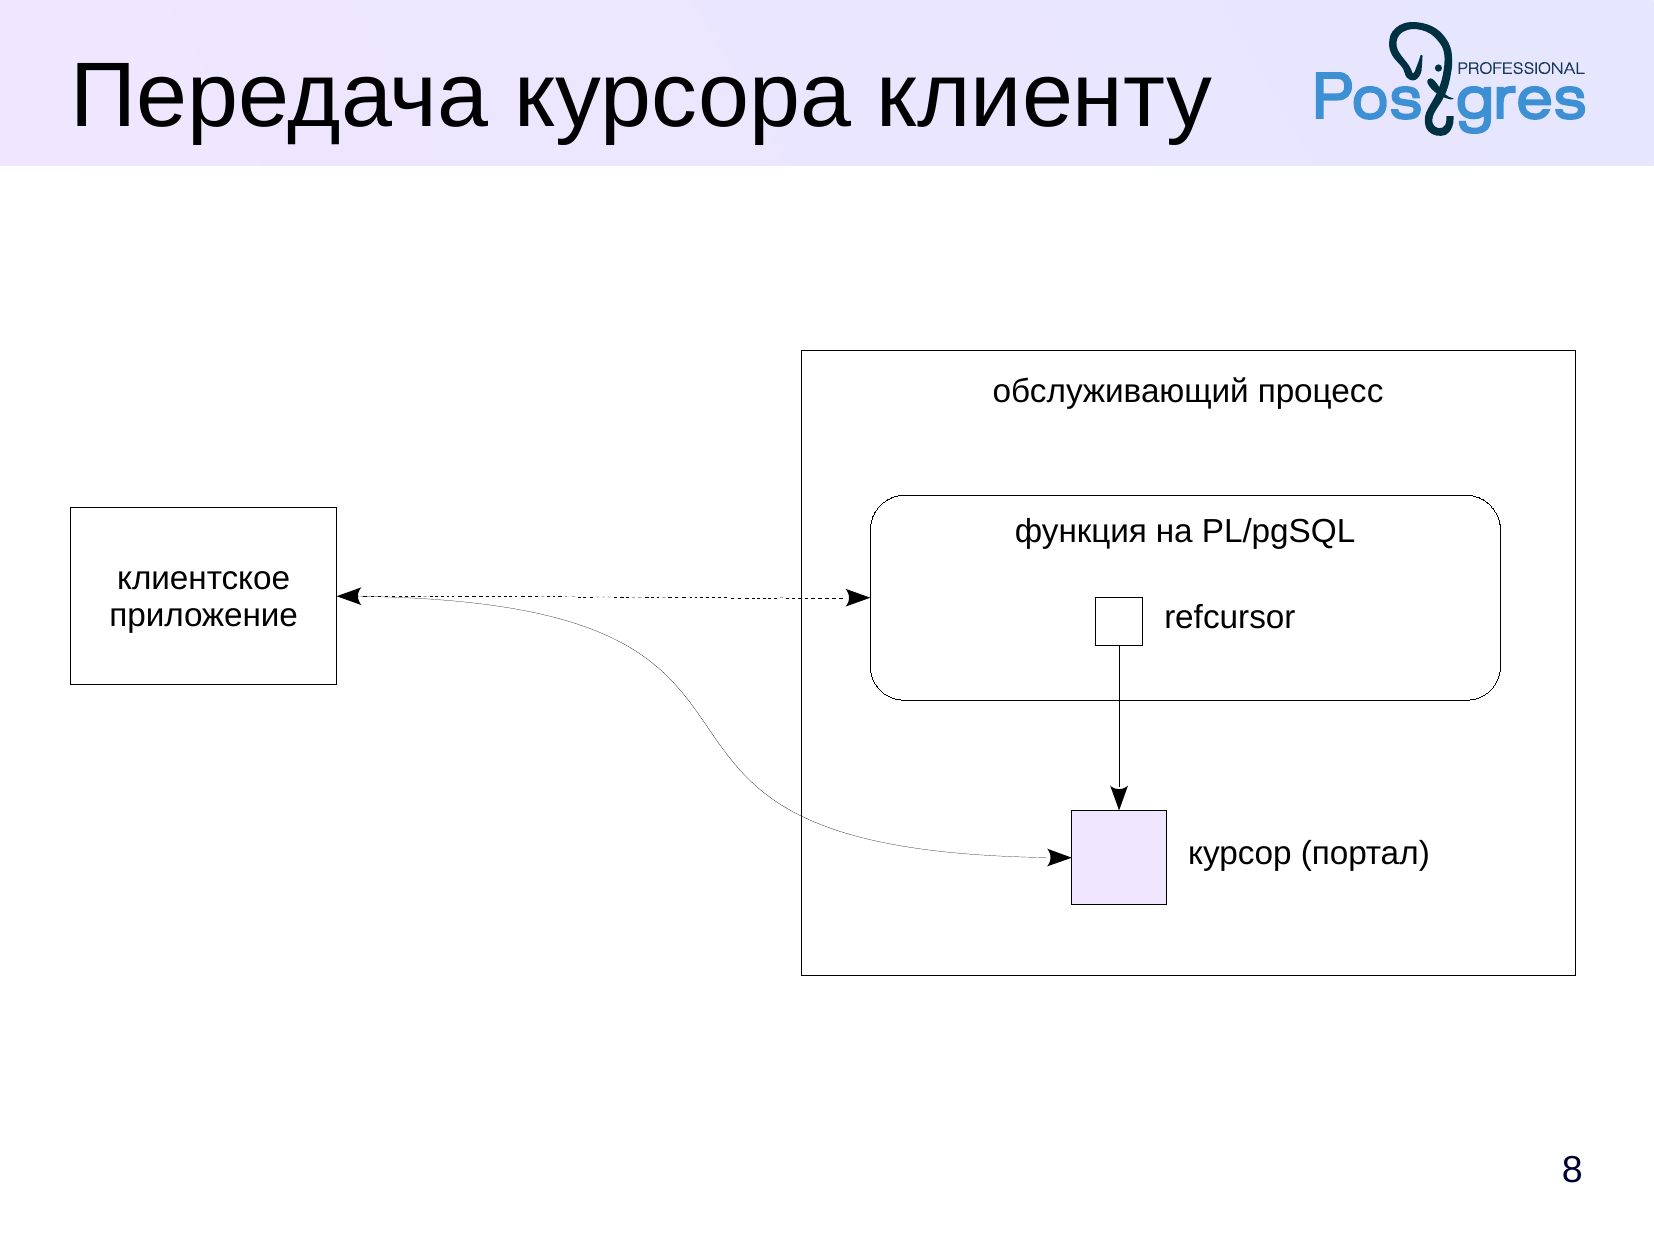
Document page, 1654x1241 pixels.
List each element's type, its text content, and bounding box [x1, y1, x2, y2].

text_box клиентское приложение [70, 507, 337, 685]
title Передача курсора клиенту [70, 43, 1241, 147]
text_box обслуживающий процесс [801, 350, 1576, 976]
text_box функция на PL/pgSQL [870, 495, 1501, 701]
text_box refcursor [1149, 591, 1311, 644]
text_box курсор (портал) [1173, 827, 1445, 880]
text_box [1071, 810, 1167, 905]
text_box [1095, 597, 1143, 646]
